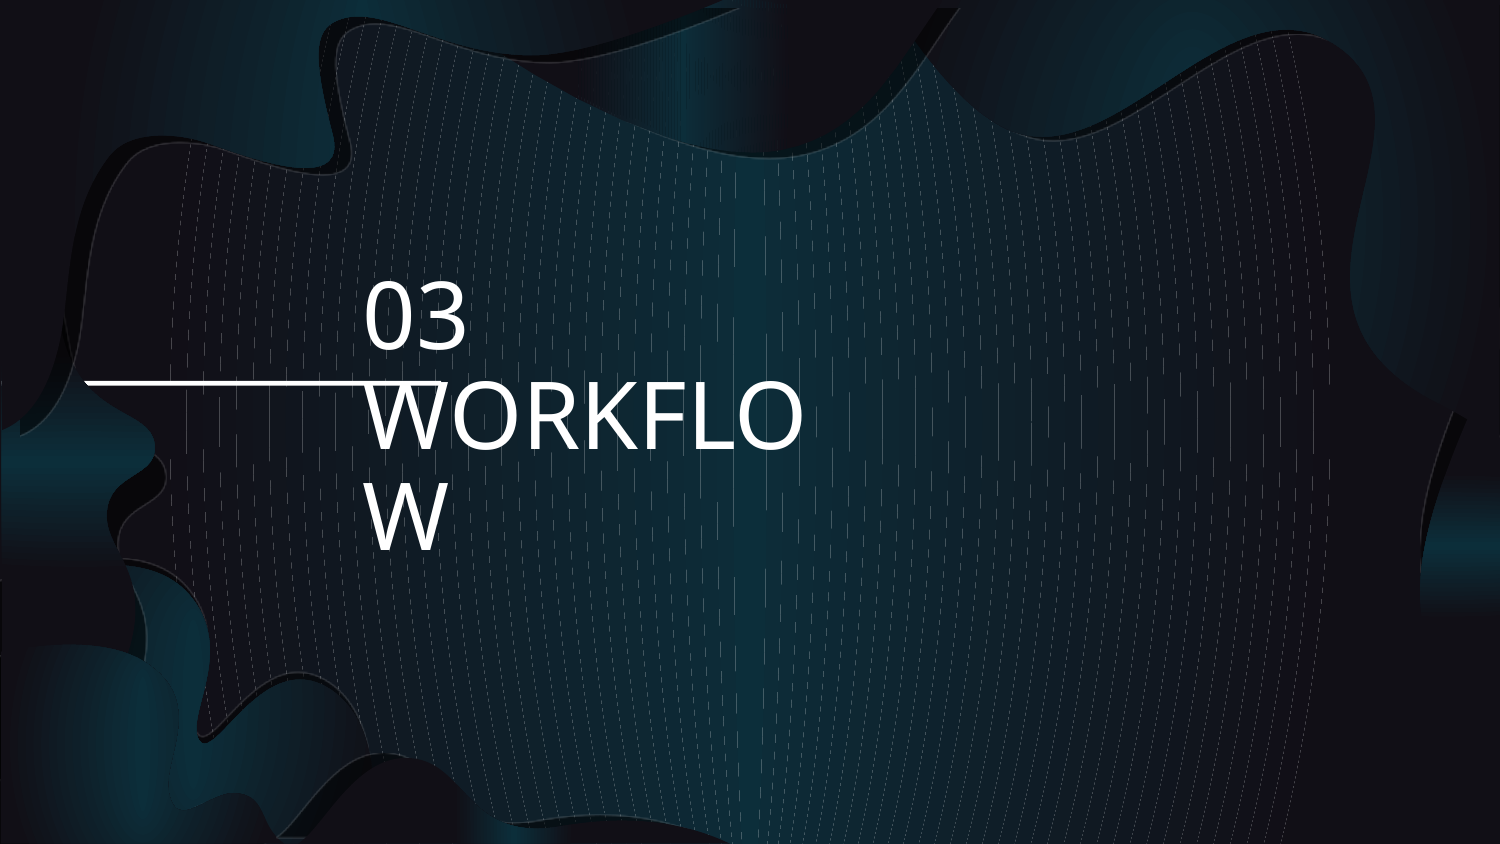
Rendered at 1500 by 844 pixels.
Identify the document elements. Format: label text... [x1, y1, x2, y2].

title 03 [351, 256, 603, 375]
subtitle WORKFLOW [351, 362, 873, 482]
